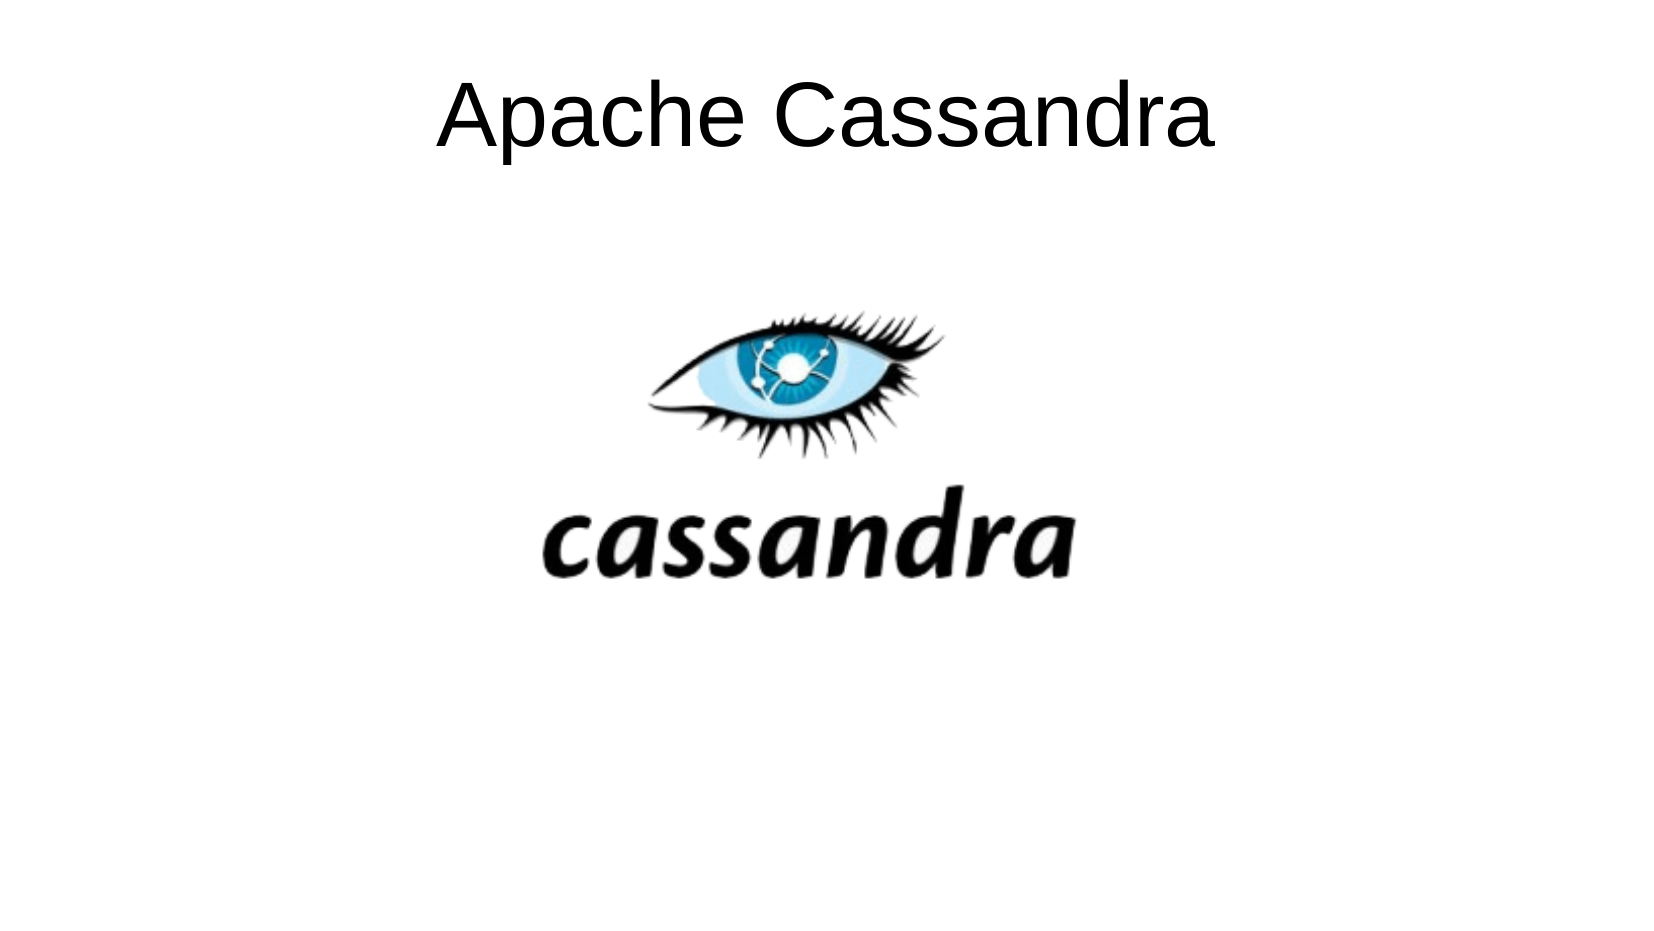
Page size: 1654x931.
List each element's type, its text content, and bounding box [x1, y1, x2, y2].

title Apache Cassandra [82, 37, 1571, 193]
picture [515, 299, 1096, 593]
subtitle [82, 217, 1571, 758]
